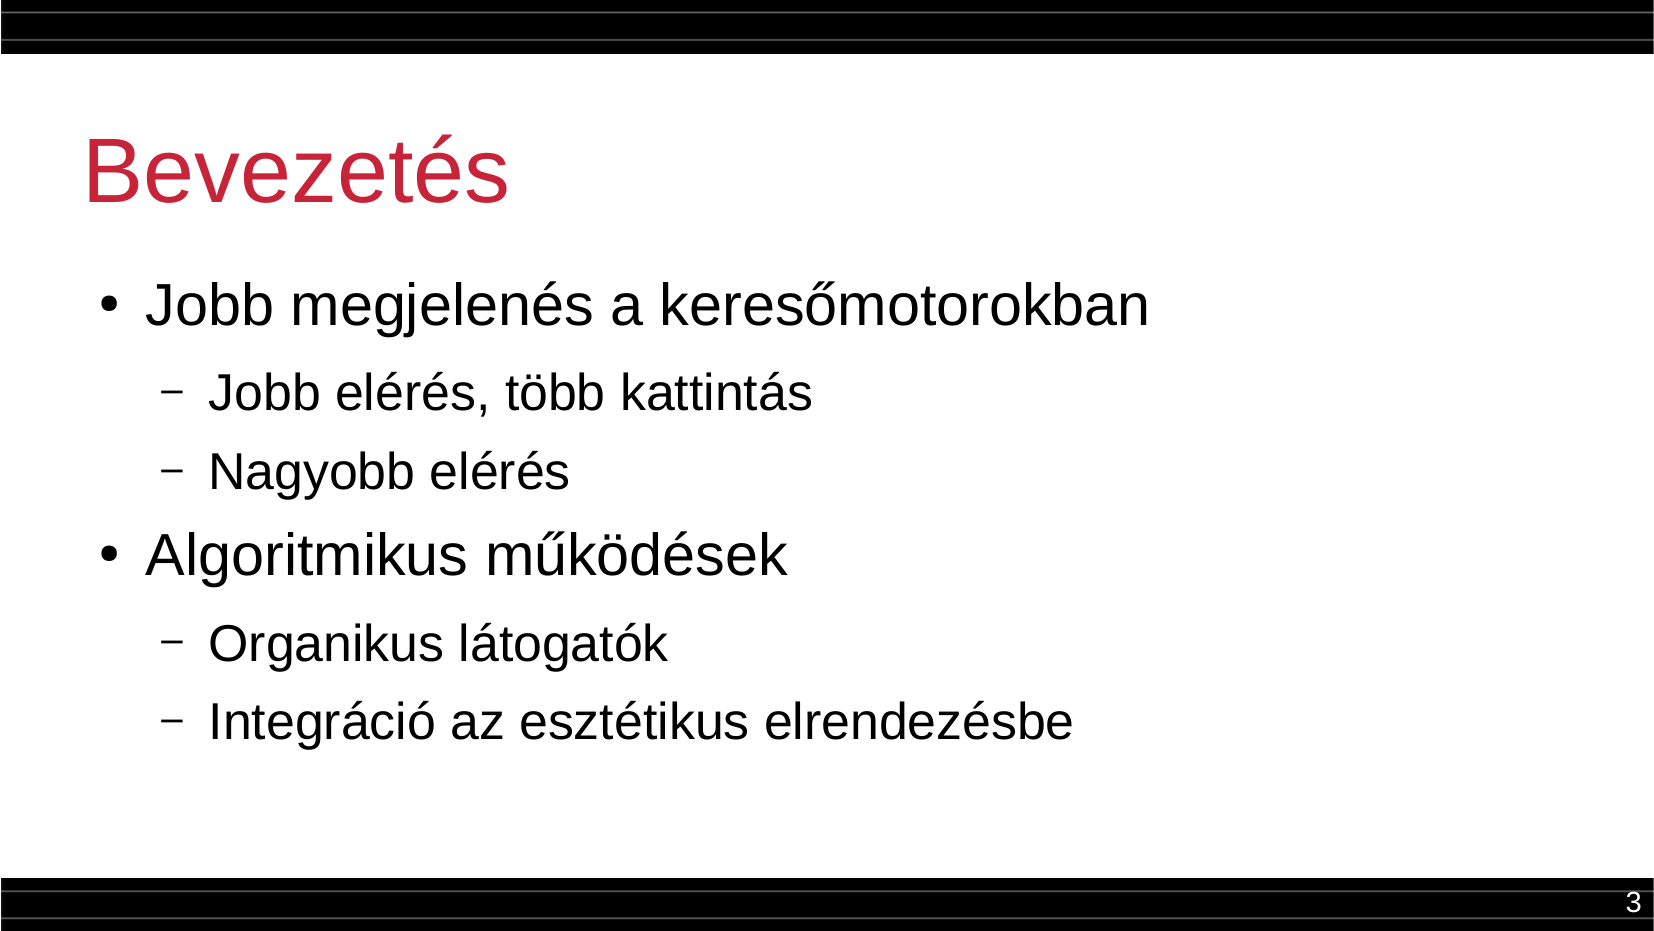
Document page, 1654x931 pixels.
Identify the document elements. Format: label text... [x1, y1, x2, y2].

title Bevezetés [82, 92, 1571, 249]
picture [1, 0, 1654, 54]
picture [1, 878, 1654, 931]
list Jobb megjelenés a keresőmotorokban Jobb elérés, több kattintás Nagyobb elérés Algoritmikus működések Organikus látogatók Integráció az esztétikus elrendezésbe [82, 271, 1571, 758]
